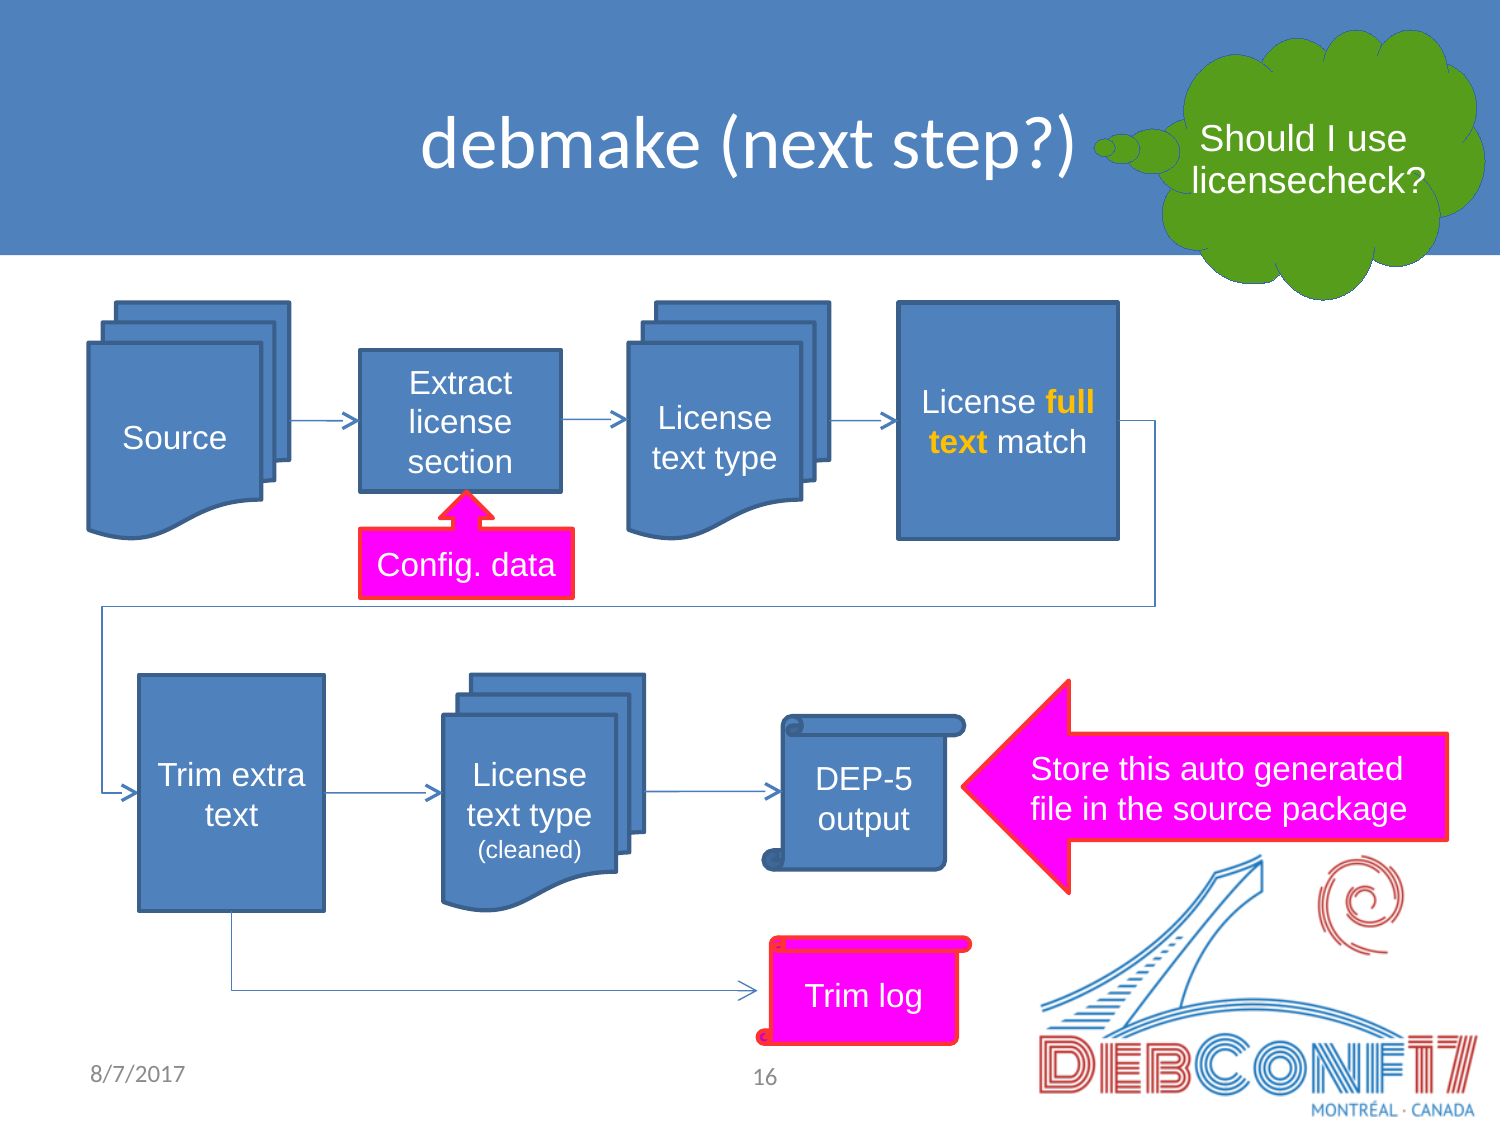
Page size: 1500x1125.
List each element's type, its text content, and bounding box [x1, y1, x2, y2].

title debmake (next step?) [75, 45, 1274, 233]
text_box License text type (cleaned) [443, 674, 645, 911]
text_box Trim extra text [139, 675, 324, 911]
text_box Trim log [767, 937, 971, 1044]
text_box Store this auto generated file in the source package [962, 680, 1447, 894]
picture [999, 806, 1500, 1125]
text_box Source [88, 302, 290, 539]
text_box License full text match [899, 303, 1118, 539]
text_box Config. data [360, 491, 573, 598]
slide_number 19 [442, 1045, 793, 1106]
text_box DEP-5 output [776, 715, 965, 870]
text_box License text type [628, 302, 830, 539]
text_box Extract license section [360, 350, 561, 492]
text_box Should I use licensecheck? [1093, 29, 1486, 301]
slide_number 8/7/2017 [75, 1042, 425, 1103]
